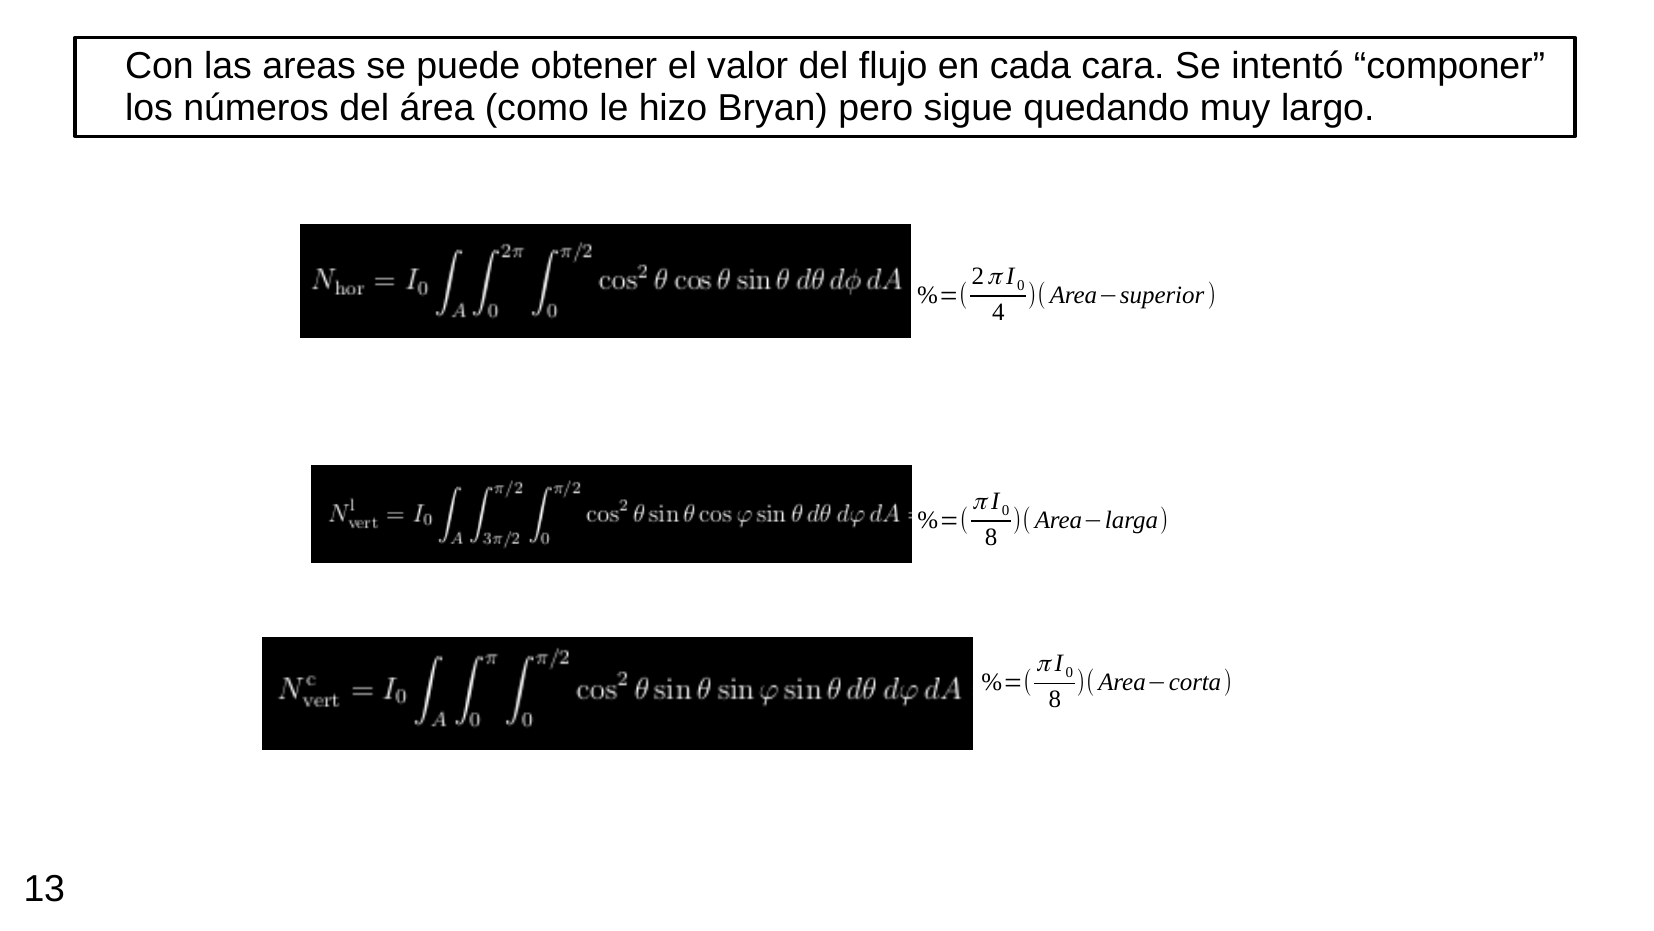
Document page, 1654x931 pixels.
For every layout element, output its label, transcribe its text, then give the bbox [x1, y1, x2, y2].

picture [300, 224, 911, 338]
chart [911, 487, 1174, 551]
picture [311, 465, 912, 563]
chart [975, 649, 1238, 713]
text_box <number> [8, 860, 638, 931]
picture [262, 637, 973, 751]
text_box Con las areas se puede obtener el valor del flujo en cada cara. Se intentó “componer” los números del área (como le hizo Bryan) pero sigue quedando muy largo. [75, 37, 1576, 137]
chart [910, 262, 1222, 326]
